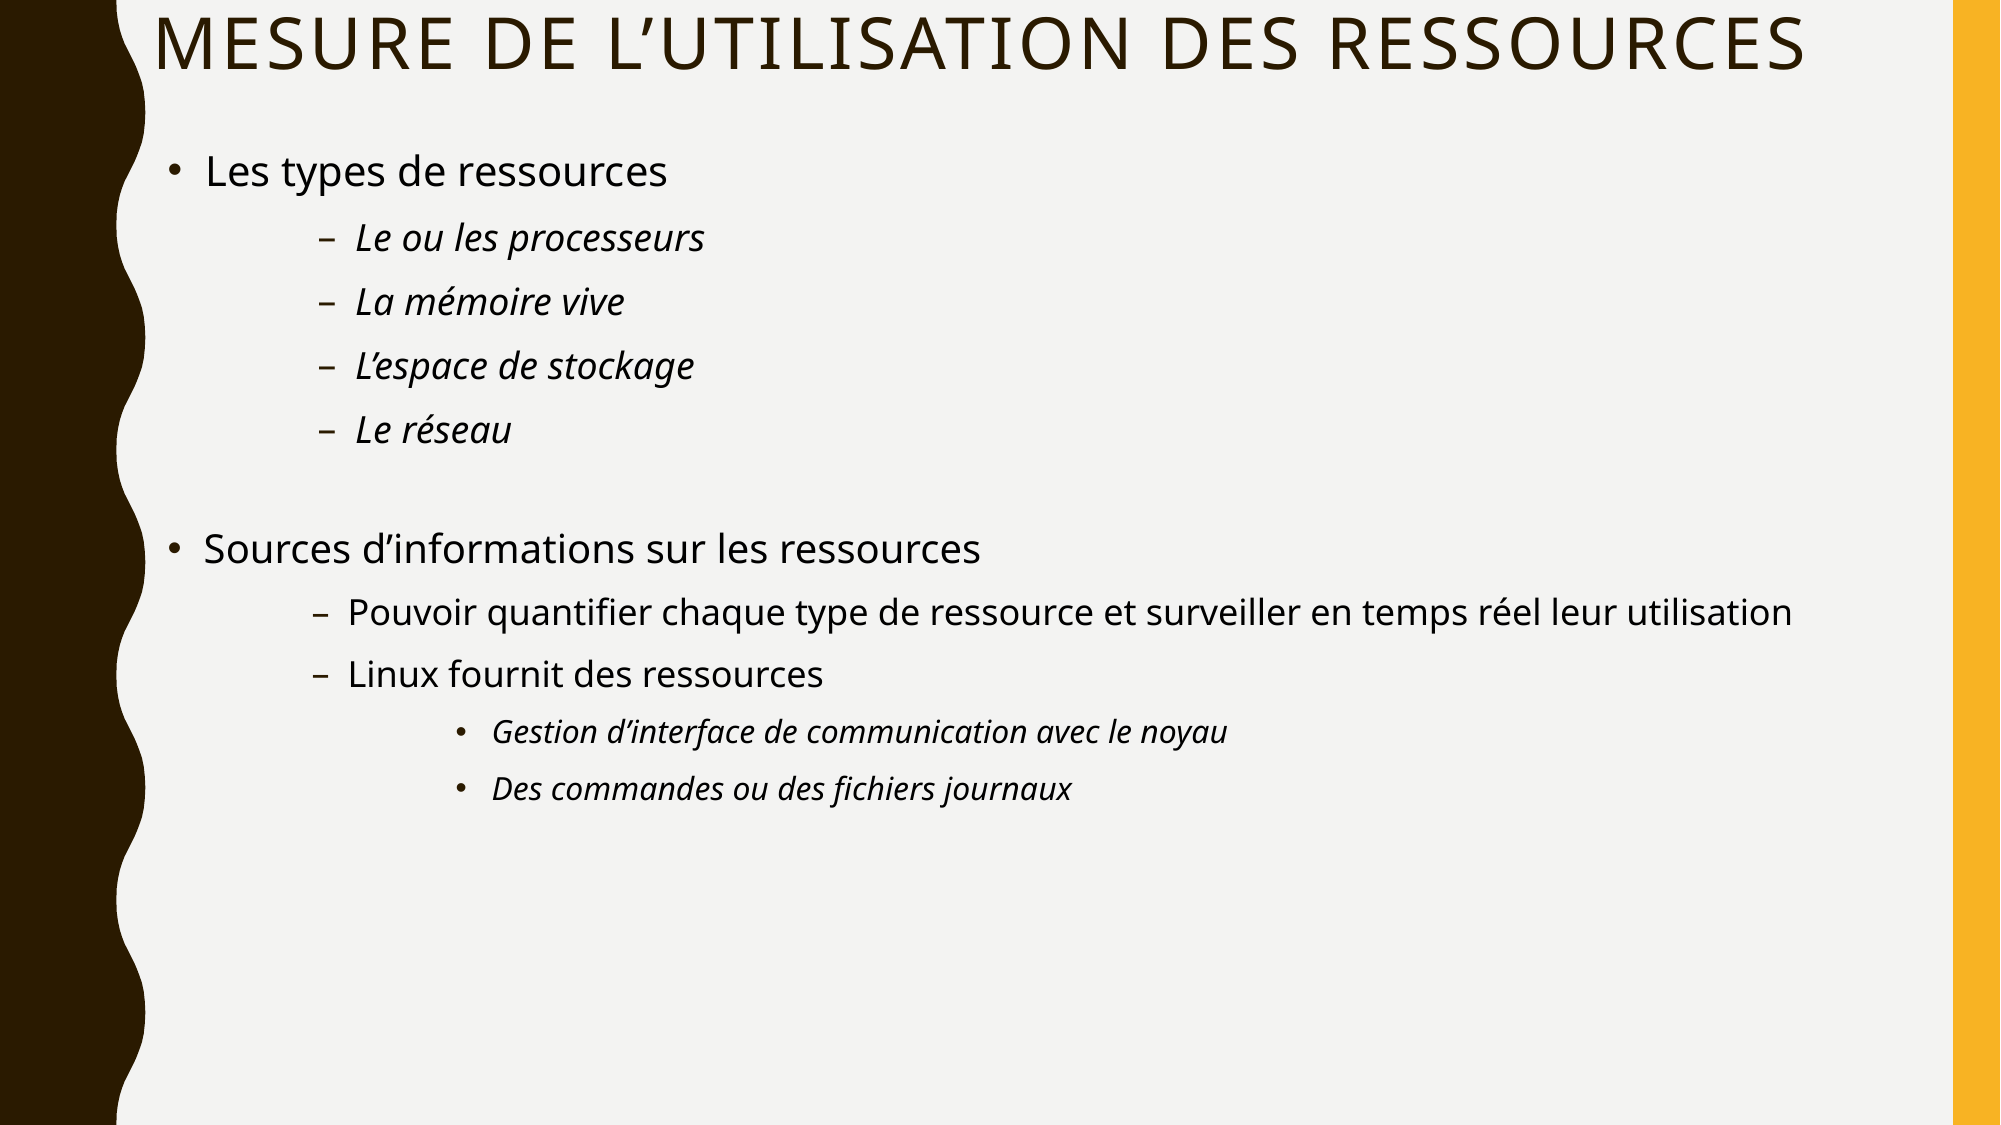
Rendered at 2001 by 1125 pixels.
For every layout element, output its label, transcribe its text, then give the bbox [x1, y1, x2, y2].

title Mesure de l’utilisation des ressources [138, 0, 2000, 132]
list Les types de ressources Le ou les processeurs La mémoire vive L’espace de stockage Le réseau [152, 131, 1823, 481]
text_box Sources d’informations sur les ressources Pouvoir quantifier chaque type de ressource et surveiller en temps réel leur utilisation Linux fournit des ressources Gestion d’interface de communication avec le noyau Des commandes ou des fichiers journaux [152, 511, 1823, 860]
